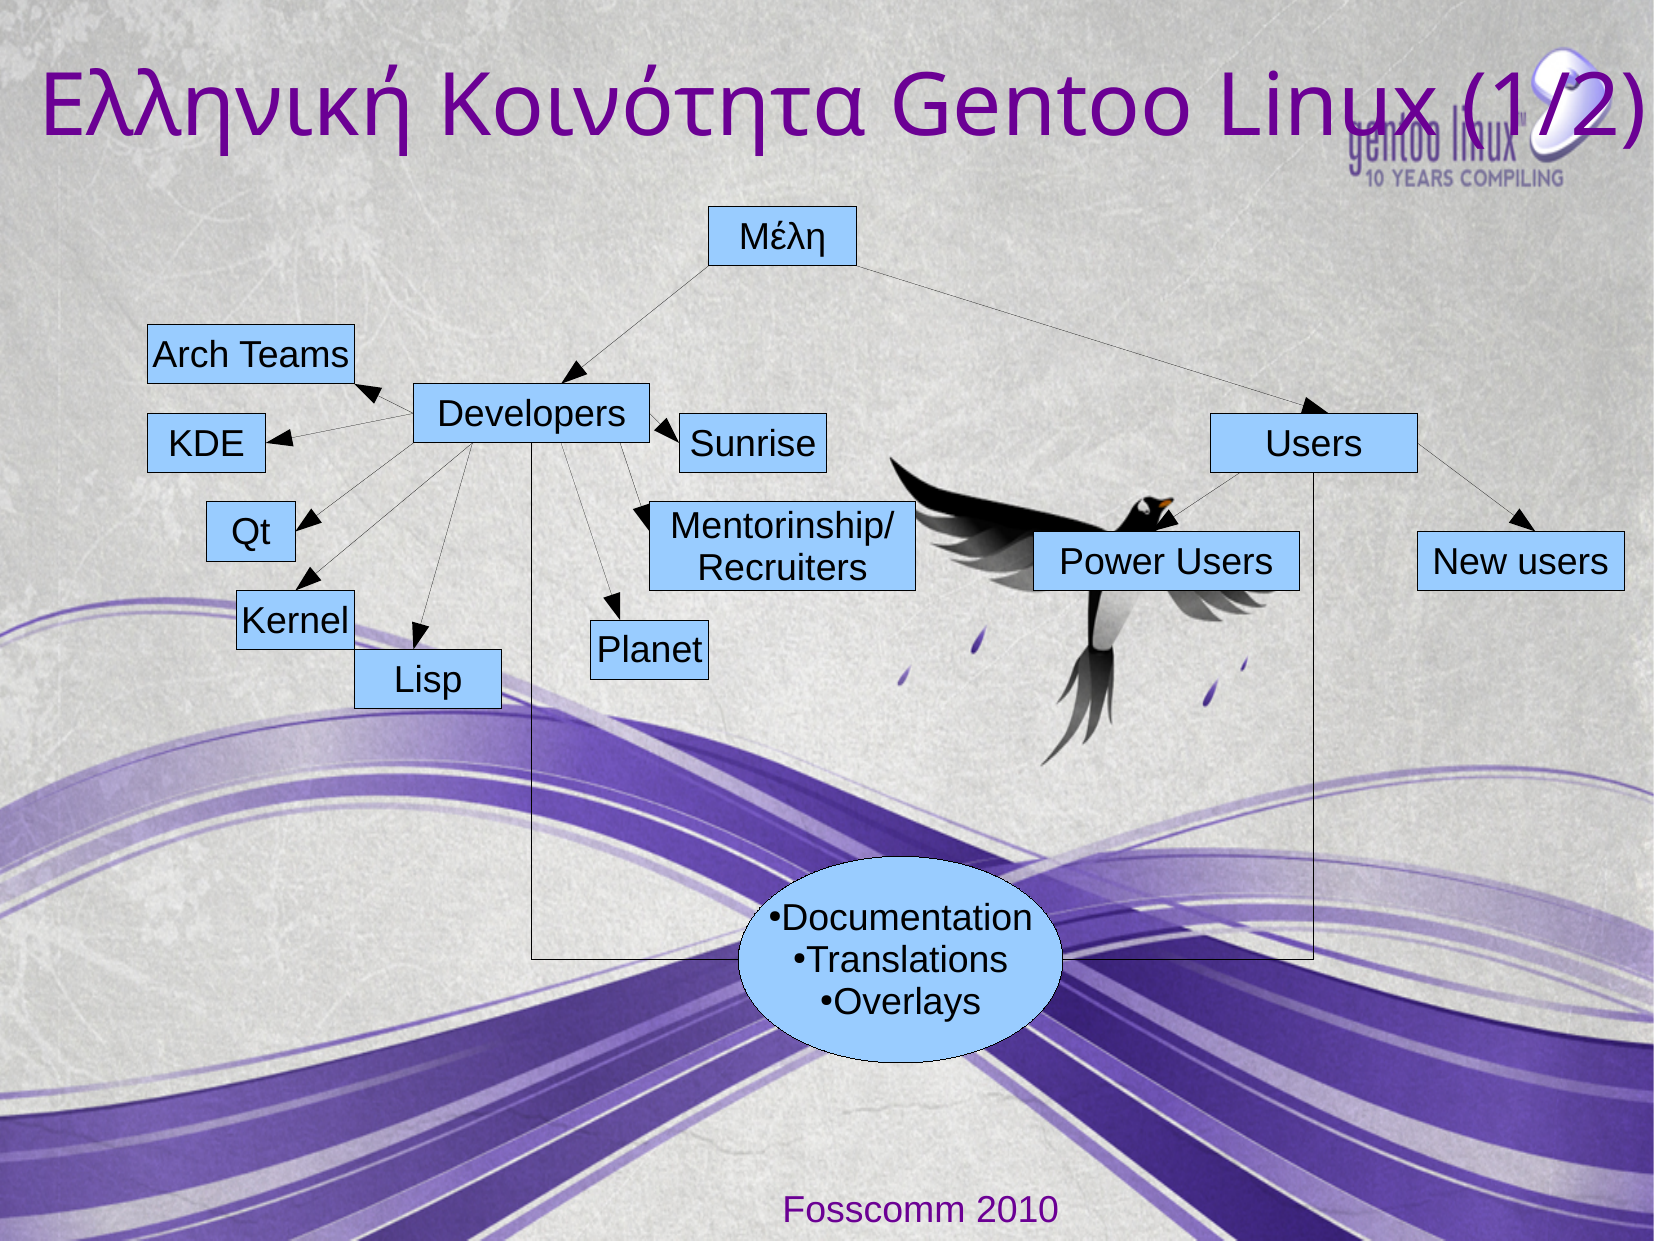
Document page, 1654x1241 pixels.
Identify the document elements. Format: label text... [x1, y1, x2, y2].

picture [0, 0, 1654, 1241]
text_box Mentorinship/ Recruiters [649, 501, 916, 591]
text_box Planet [590, 620, 709, 680]
text_box Kernel [236, 590, 355, 650]
text_box Developers [413, 383, 650, 443]
text_box Qt [206, 501, 296, 562]
text_box Fosscomm 2010 [767, 1181, 1075, 1238]
text_box Lisp [354, 649, 502, 709]
text_box Arch Teams [147, 324, 355, 384]
text_box New users [1417, 531, 1625, 591]
text_box Sunrise [679, 413, 827, 473]
text_box Power Users [1033, 531, 1300, 591]
text_box Users [1210, 413, 1418, 473]
text_box KDE [147, 413, 266, 473]
text_box Ελληνική Κοινότητα Gentoo Linux (1/2) [23, 34, 1596, 172]
text_box Μέλη [708, 206, 857, 266]
text_box Documentation Translations Overlays [738, 856, 1063, 1063]
